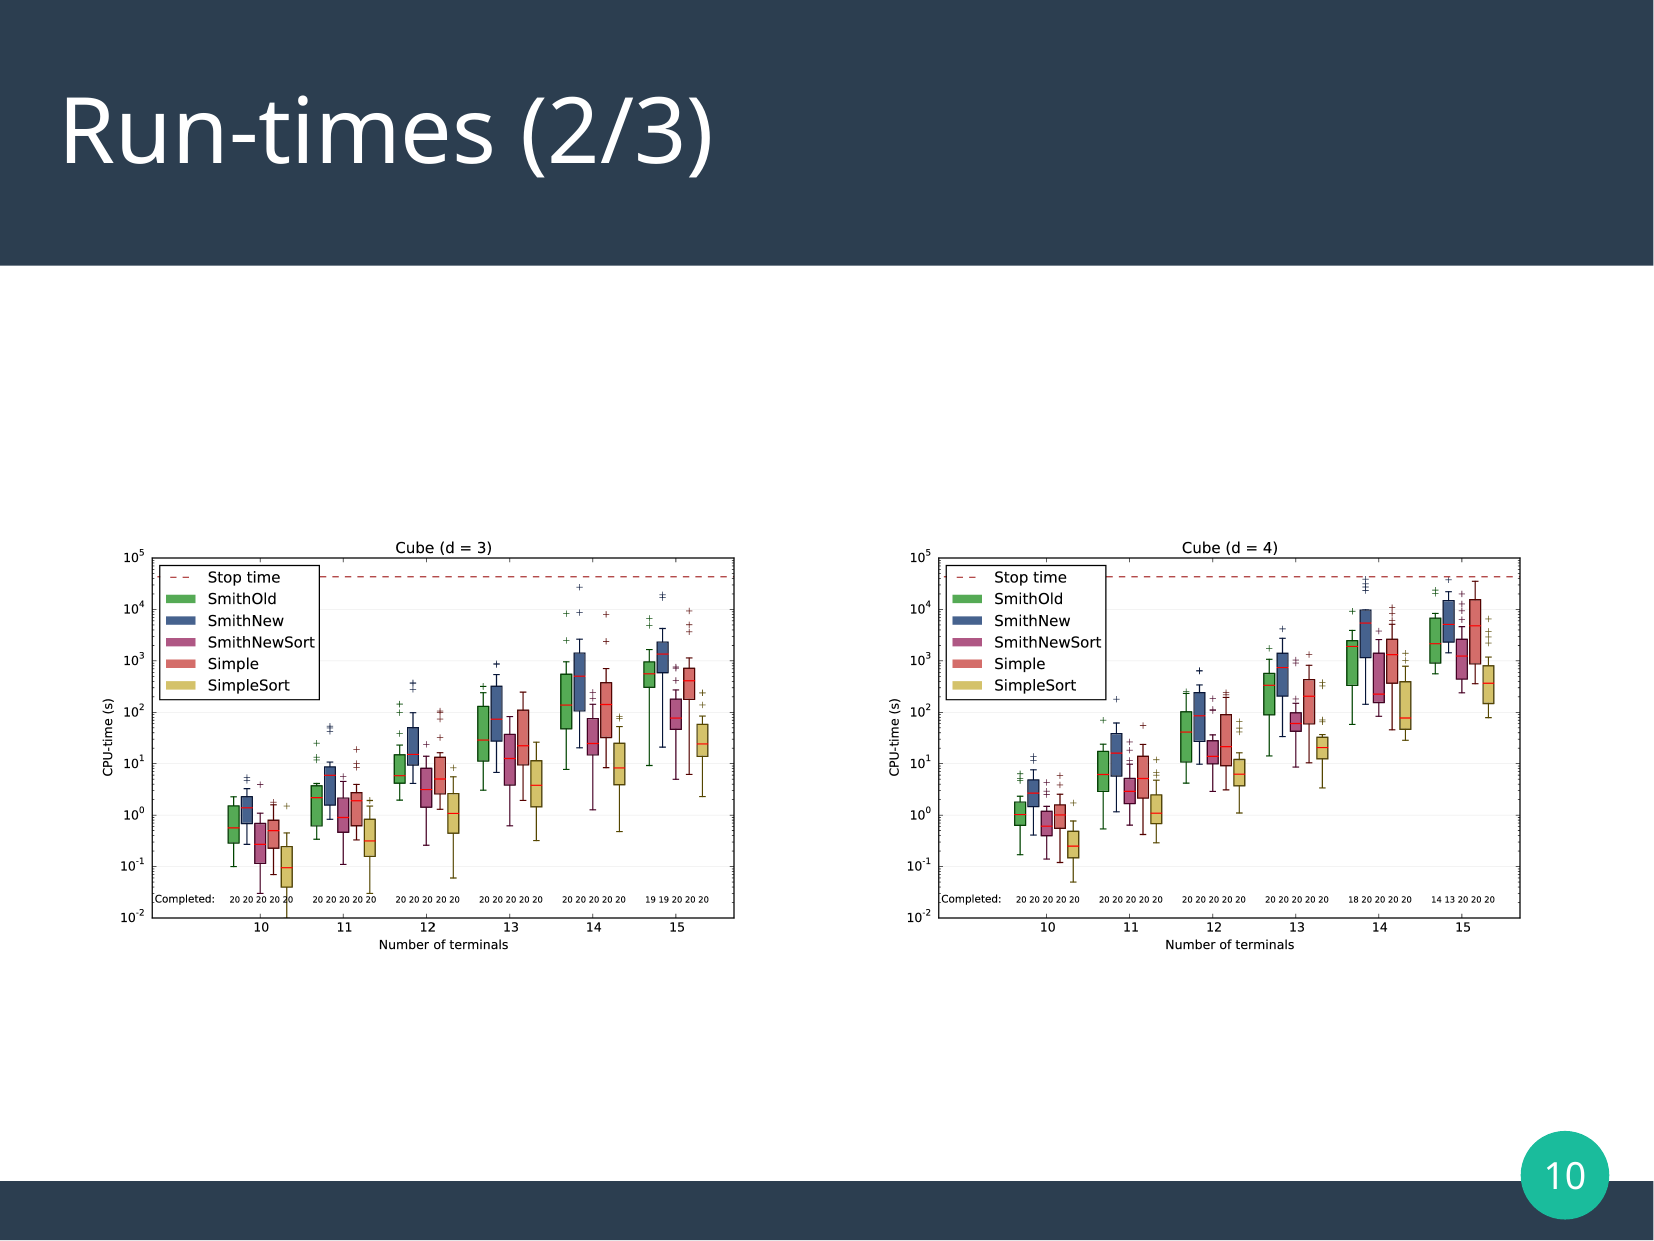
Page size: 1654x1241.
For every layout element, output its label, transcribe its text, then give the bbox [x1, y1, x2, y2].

picture [845, 513, 1595, 963]
title Run-times (2/3) [59, 49, 1595, 207]
picture [58, 513, 809, 963]
